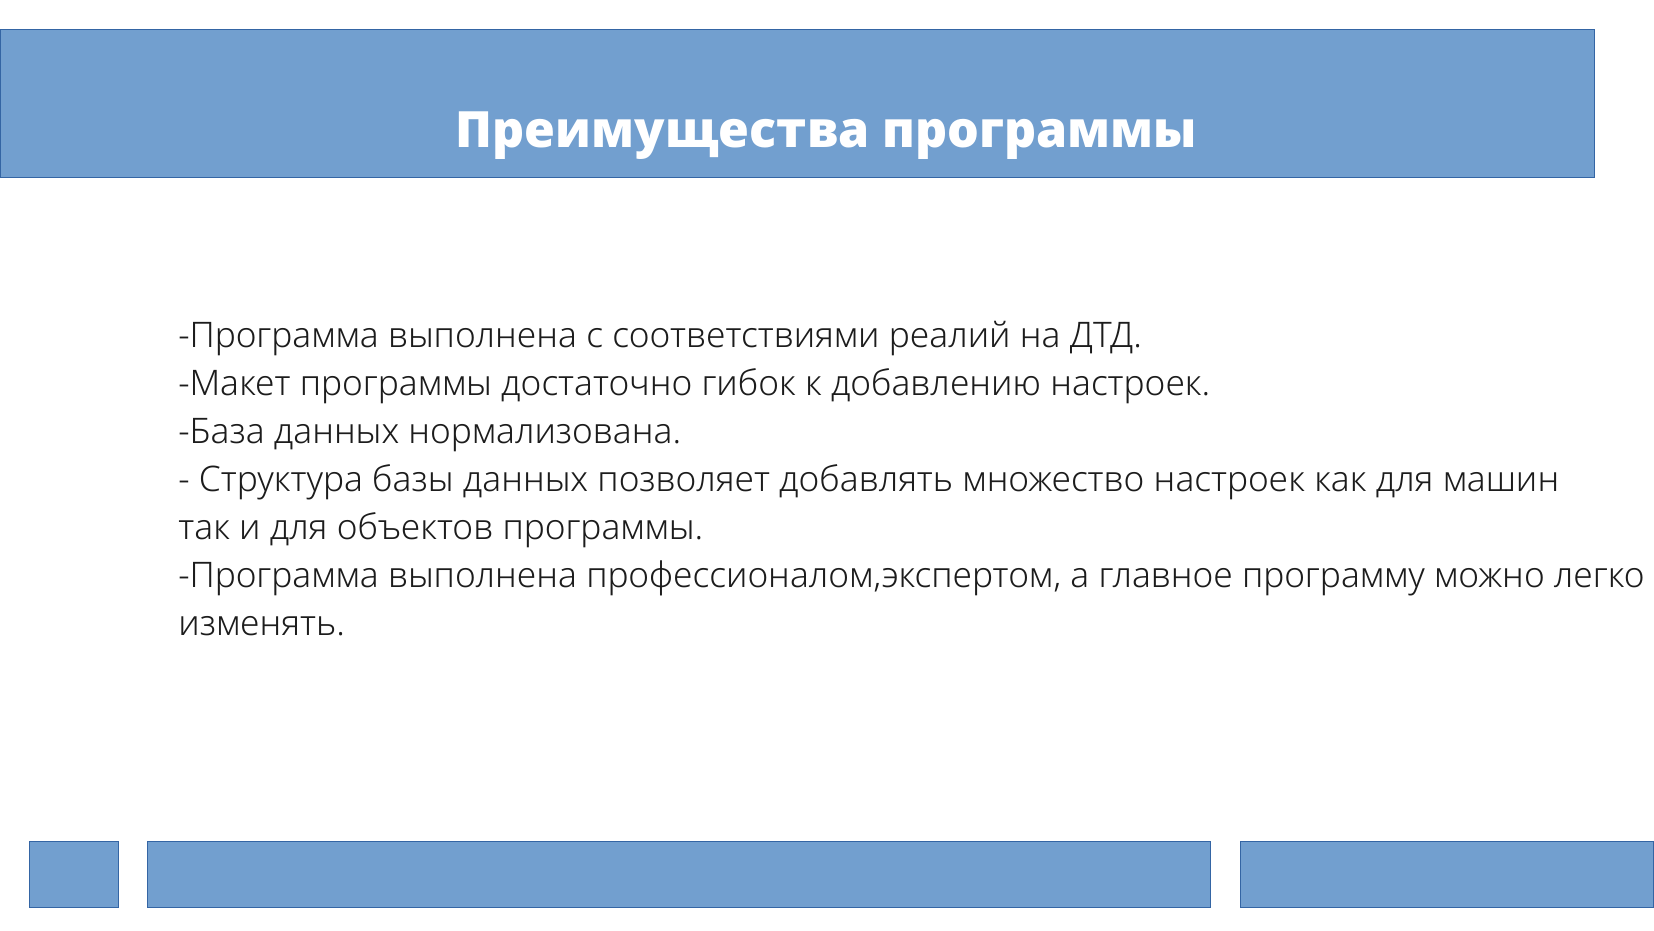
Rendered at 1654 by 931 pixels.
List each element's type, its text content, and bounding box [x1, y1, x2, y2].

list -Программа выполнена с соответствиями реалий на ДТД. -Макет программы достаточно гибок к добавлению настроек. -База данных нормализована. - Структура базы данных позволяет добавлять множество настроек как для машин так и для объектов программы. -Программа выполнена профессионалом,экспертом, а главное программу можно легко изменять. [147, 310, 1654, 650]
title Преимущества программы [59, 44, 1595, 163]
